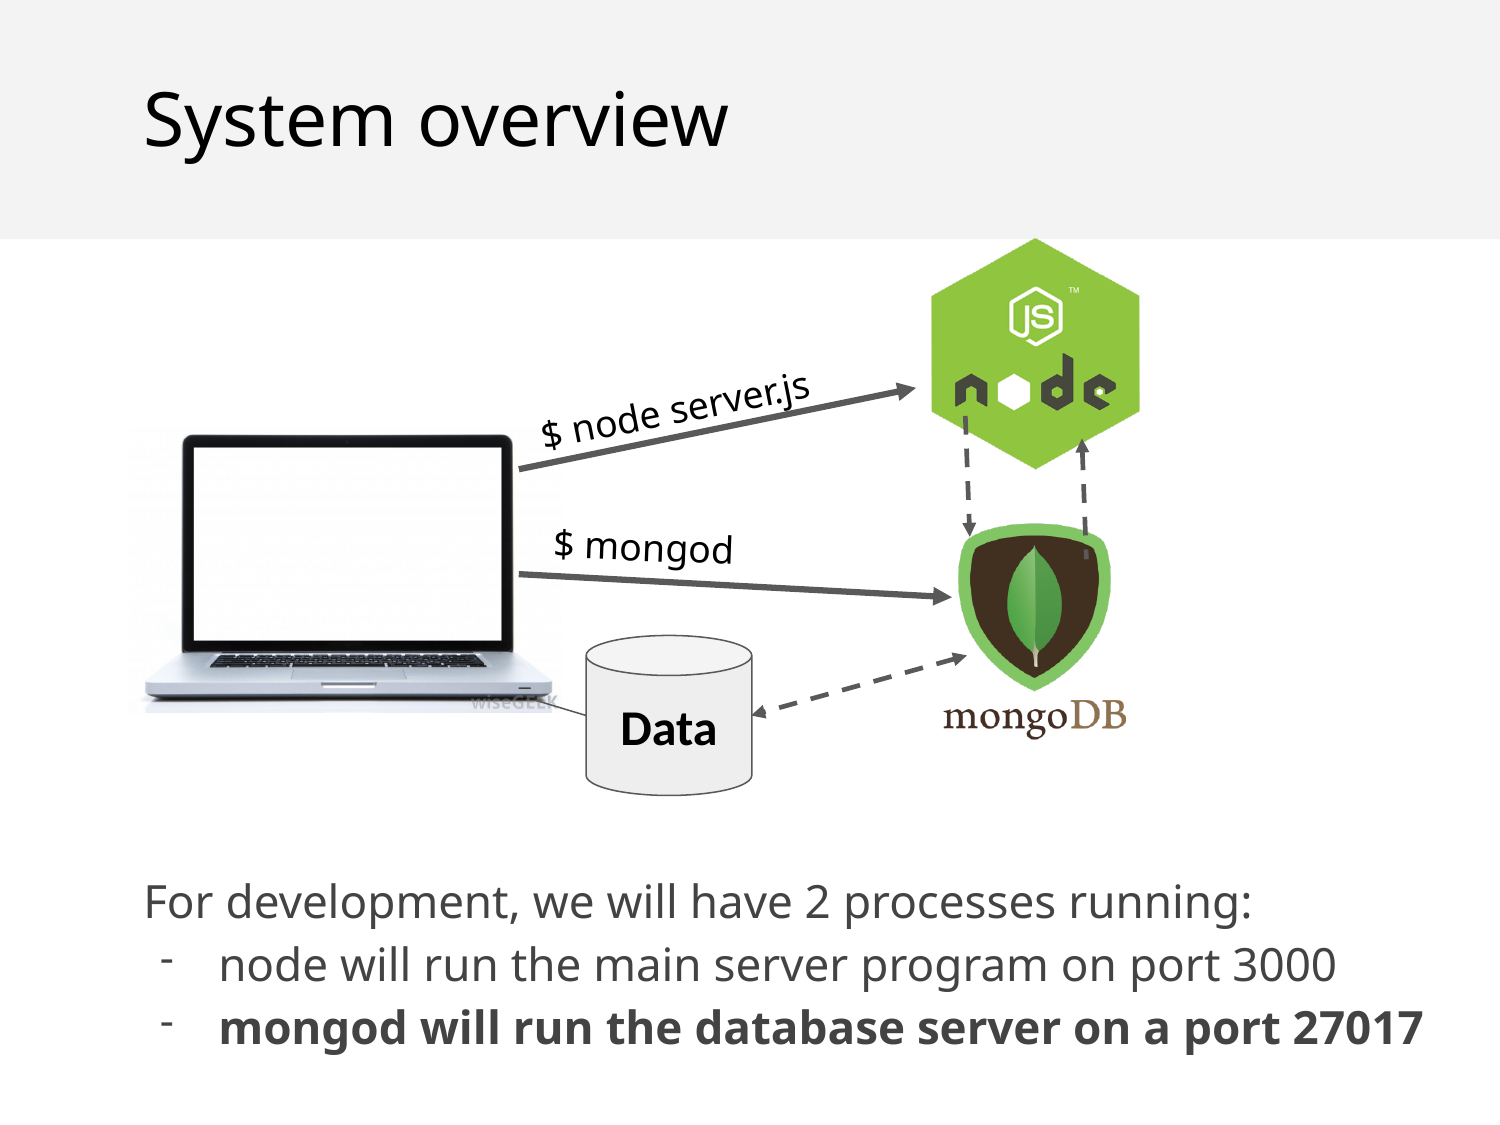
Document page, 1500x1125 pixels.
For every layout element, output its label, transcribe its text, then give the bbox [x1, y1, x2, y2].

text_box $ mongod [536, 504, 898, 600]
picture [915, 492, 1154, 772]
text_box Data [586, 659, 752, 796]
list For development, we will have 2 processes running: node will run the main server program on port 3000 mongod will run the database server on a port 27017 [128, 849, 1463, 1088]
text_box $ node server.js [518, 318, 949, 482]
title System overview [128, 56, 1372, 183]
picture [915, 235, 1154, 473]
picture [128, 428, 562, 713]
